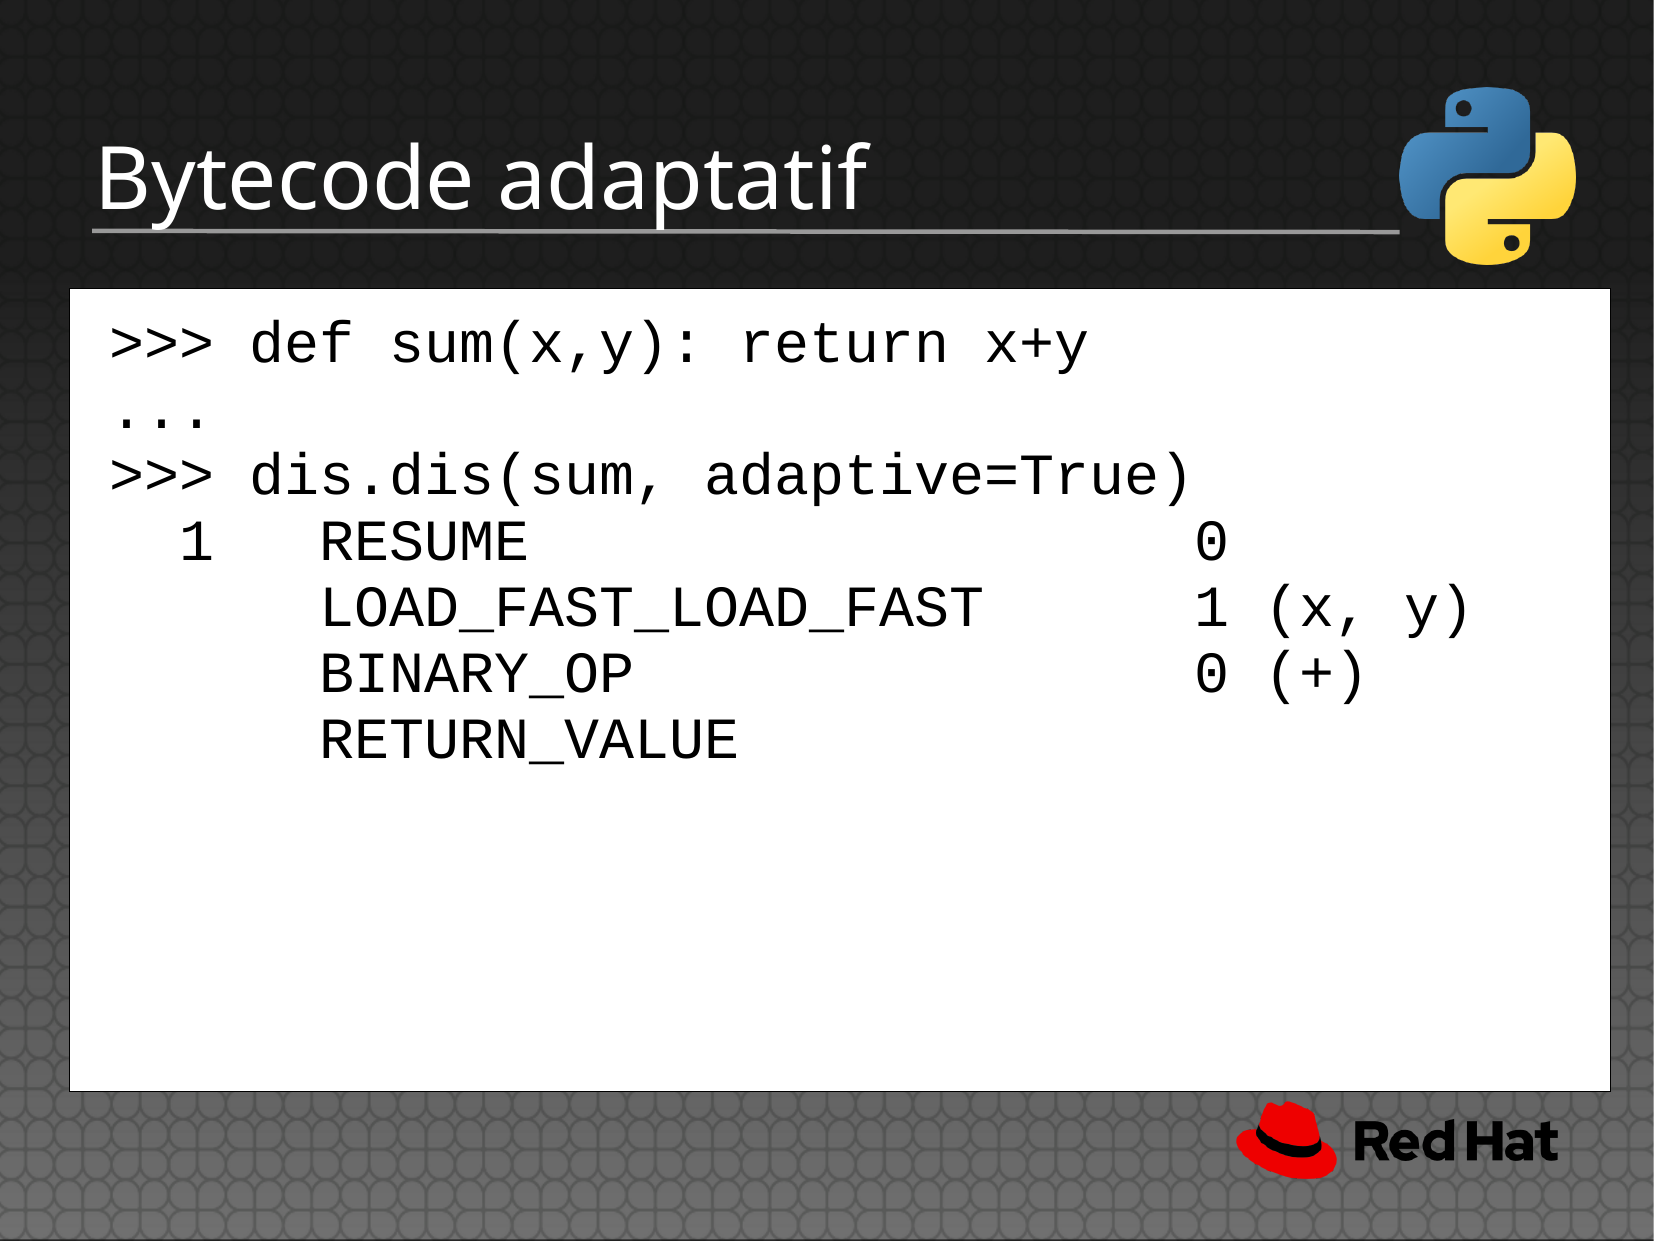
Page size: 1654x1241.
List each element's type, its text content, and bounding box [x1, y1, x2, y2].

title Bytecode adaptatif [94, 100, 1426, 251]
picture [0, 0, 1654, 1241]
list >>> def sum(x,y): return x+y ... >>> dis.dis(sum, adaptive=True) 1 RESUME 0 LOAD_FAST_LOAD_FAST 1 (x, y) BINARY_OP 0 (+) RETURN_VALUE [38, 314, 1585, 1054]
text_box [69, 288, 1611, 1092]
